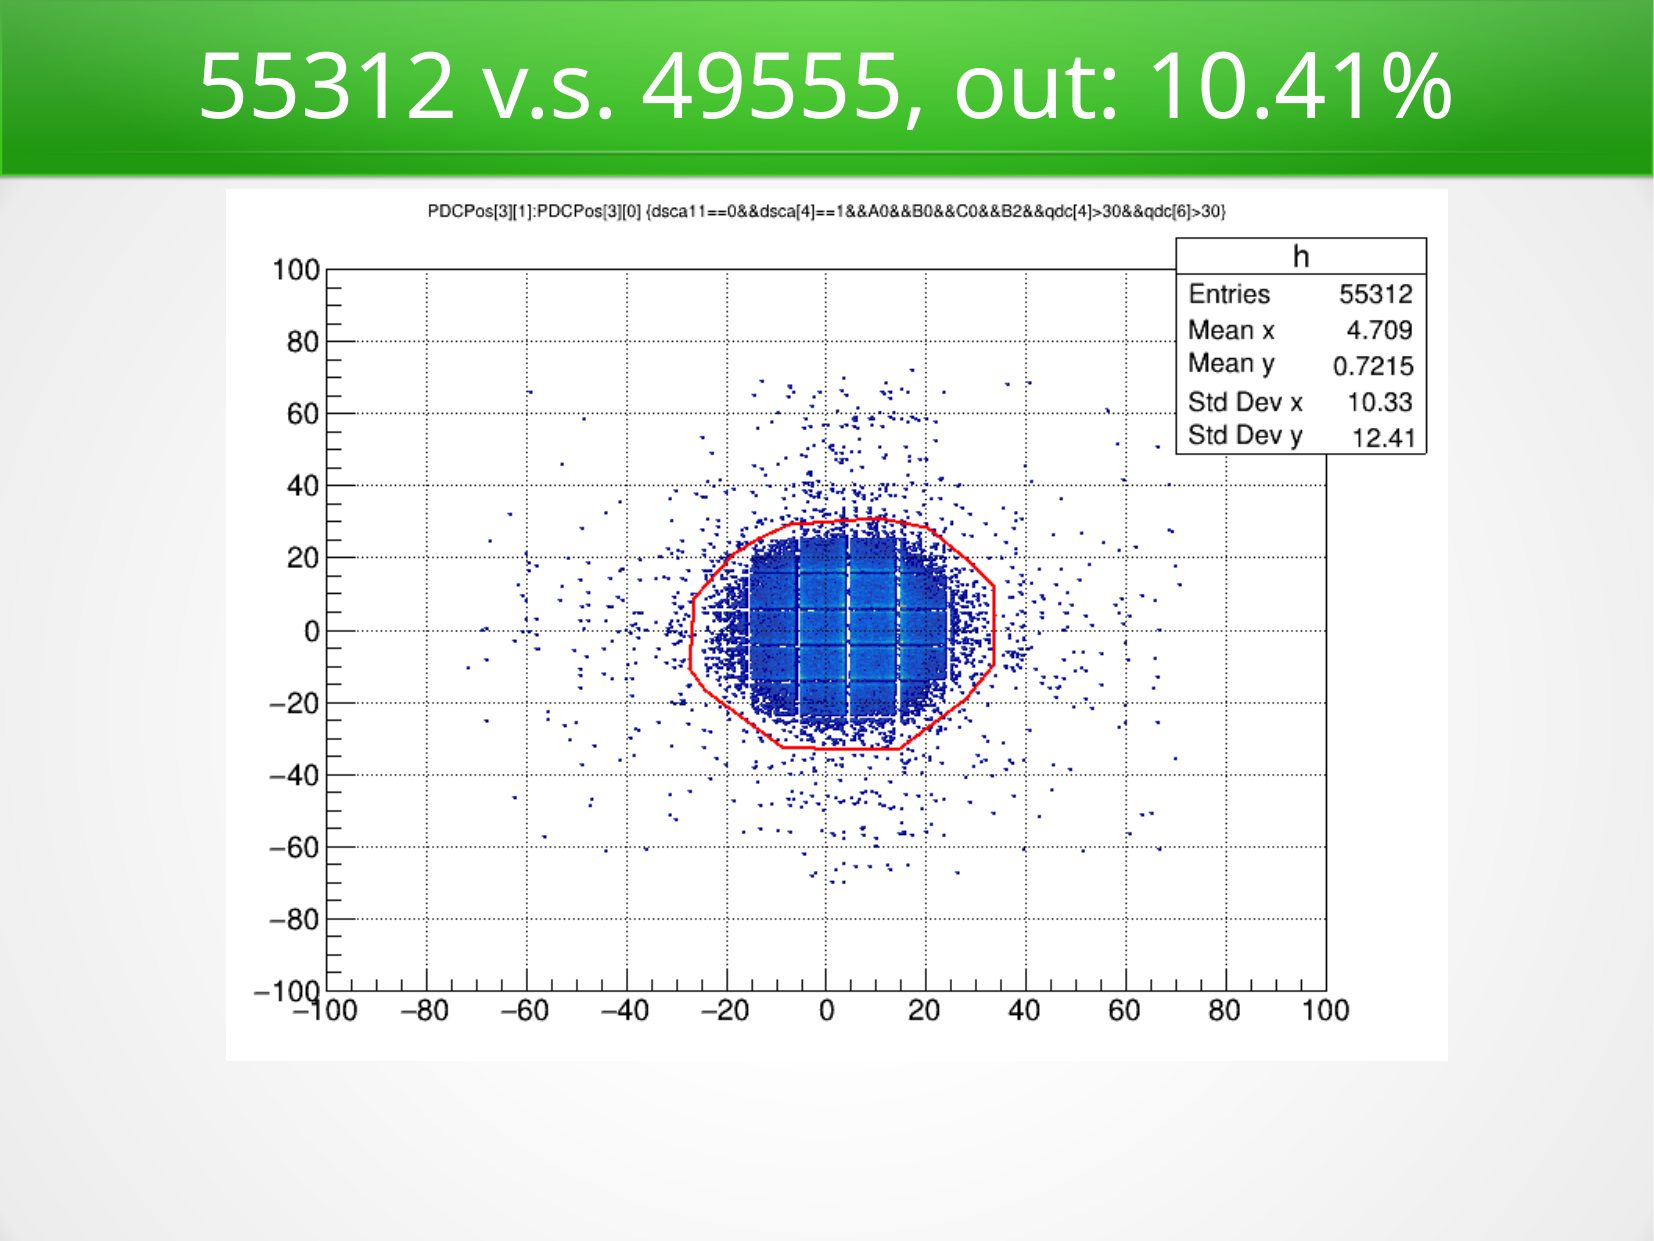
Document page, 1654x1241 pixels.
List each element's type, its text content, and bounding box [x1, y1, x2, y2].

title 55312 v.s. 49555, out: 10.41% [82, 11, 1571, 154]
picture [0, 0, 1654, 1241]
